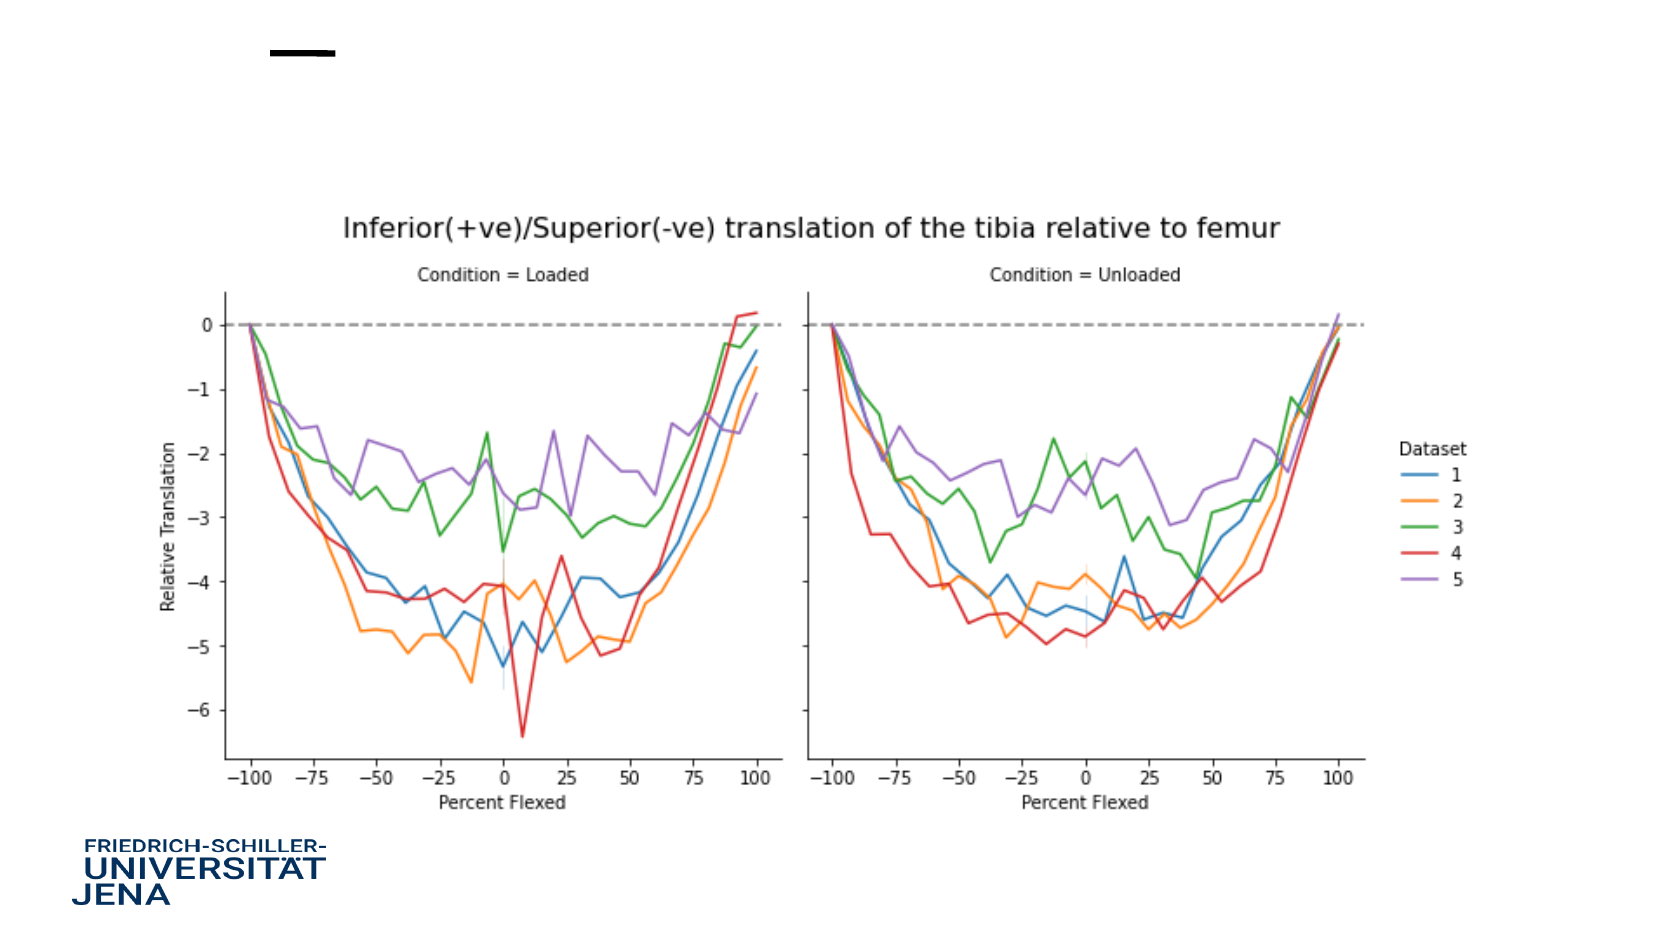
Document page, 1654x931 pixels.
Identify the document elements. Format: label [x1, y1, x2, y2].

picture [72, 839, 326, 905]
picture [150, 205, 1481, 826]
